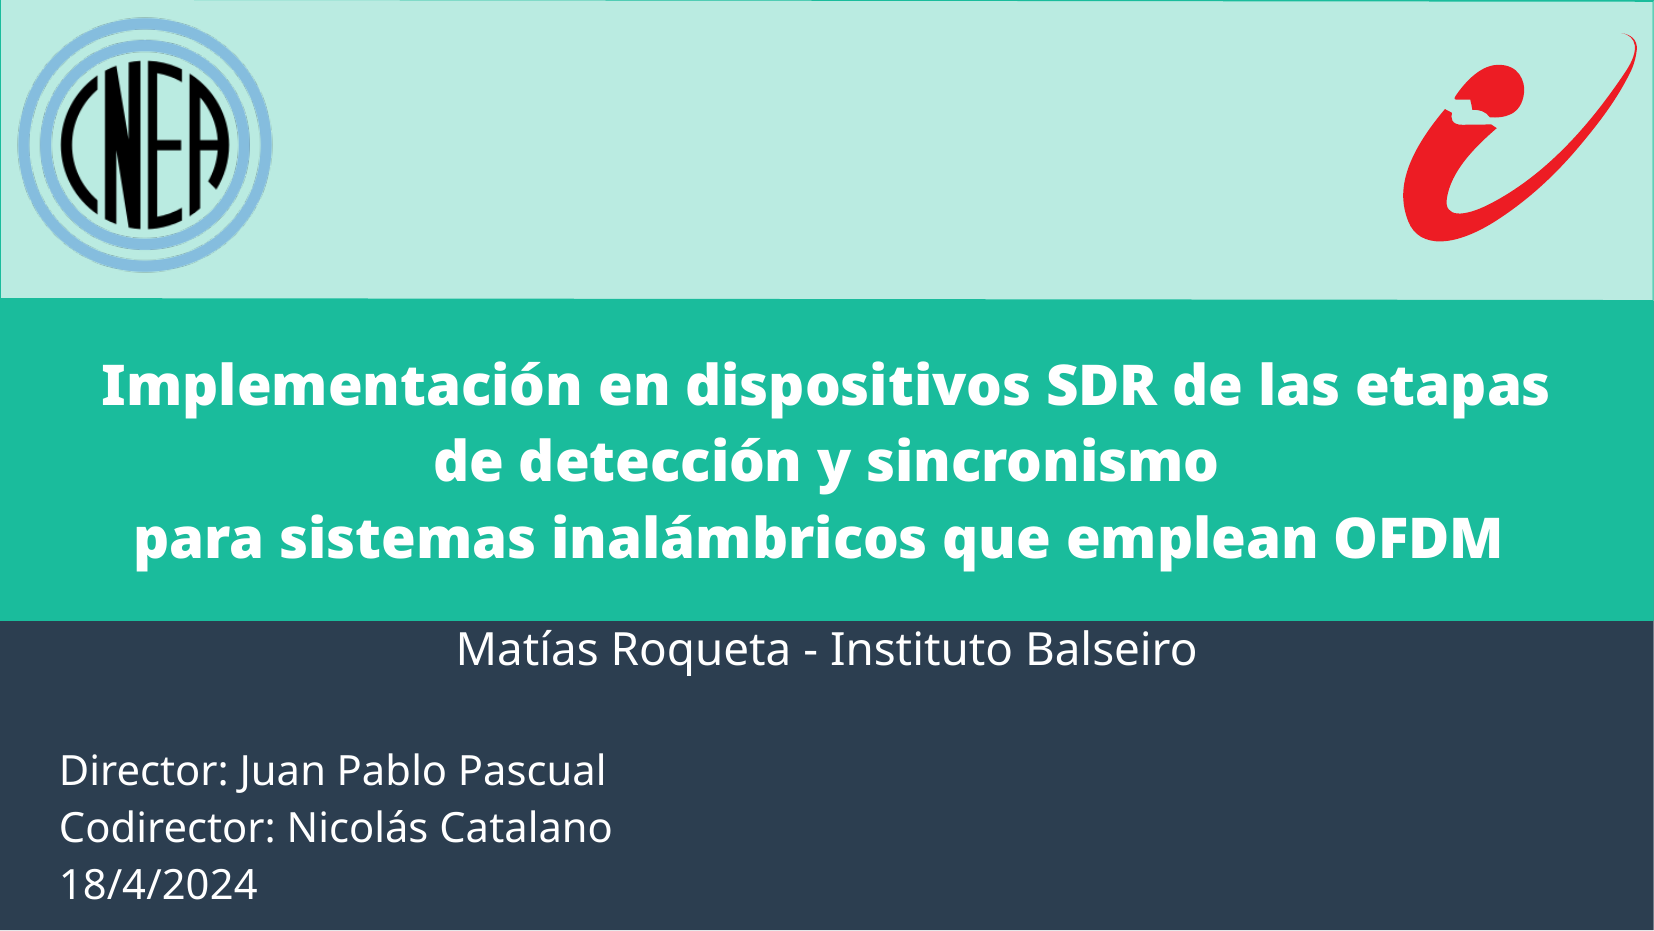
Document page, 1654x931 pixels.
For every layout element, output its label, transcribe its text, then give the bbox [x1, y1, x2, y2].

text_box [0, 0, 1654, 301]
picture [11, 11, 279, 279]
title Implementación en dispositivos SDR de las etapas de detección y sincronismo para sistemas inalámbricos que emplean OFDM [59, 344, 1595, 586]
picture [1373, 11, 1641, 279]
text_box Matías Roqueta - Instituto Balseiro Director: Juan Pablo Pascual Codirector: Nicolás Catalano 18/4/2024 [59, 639, 1595, 889]
